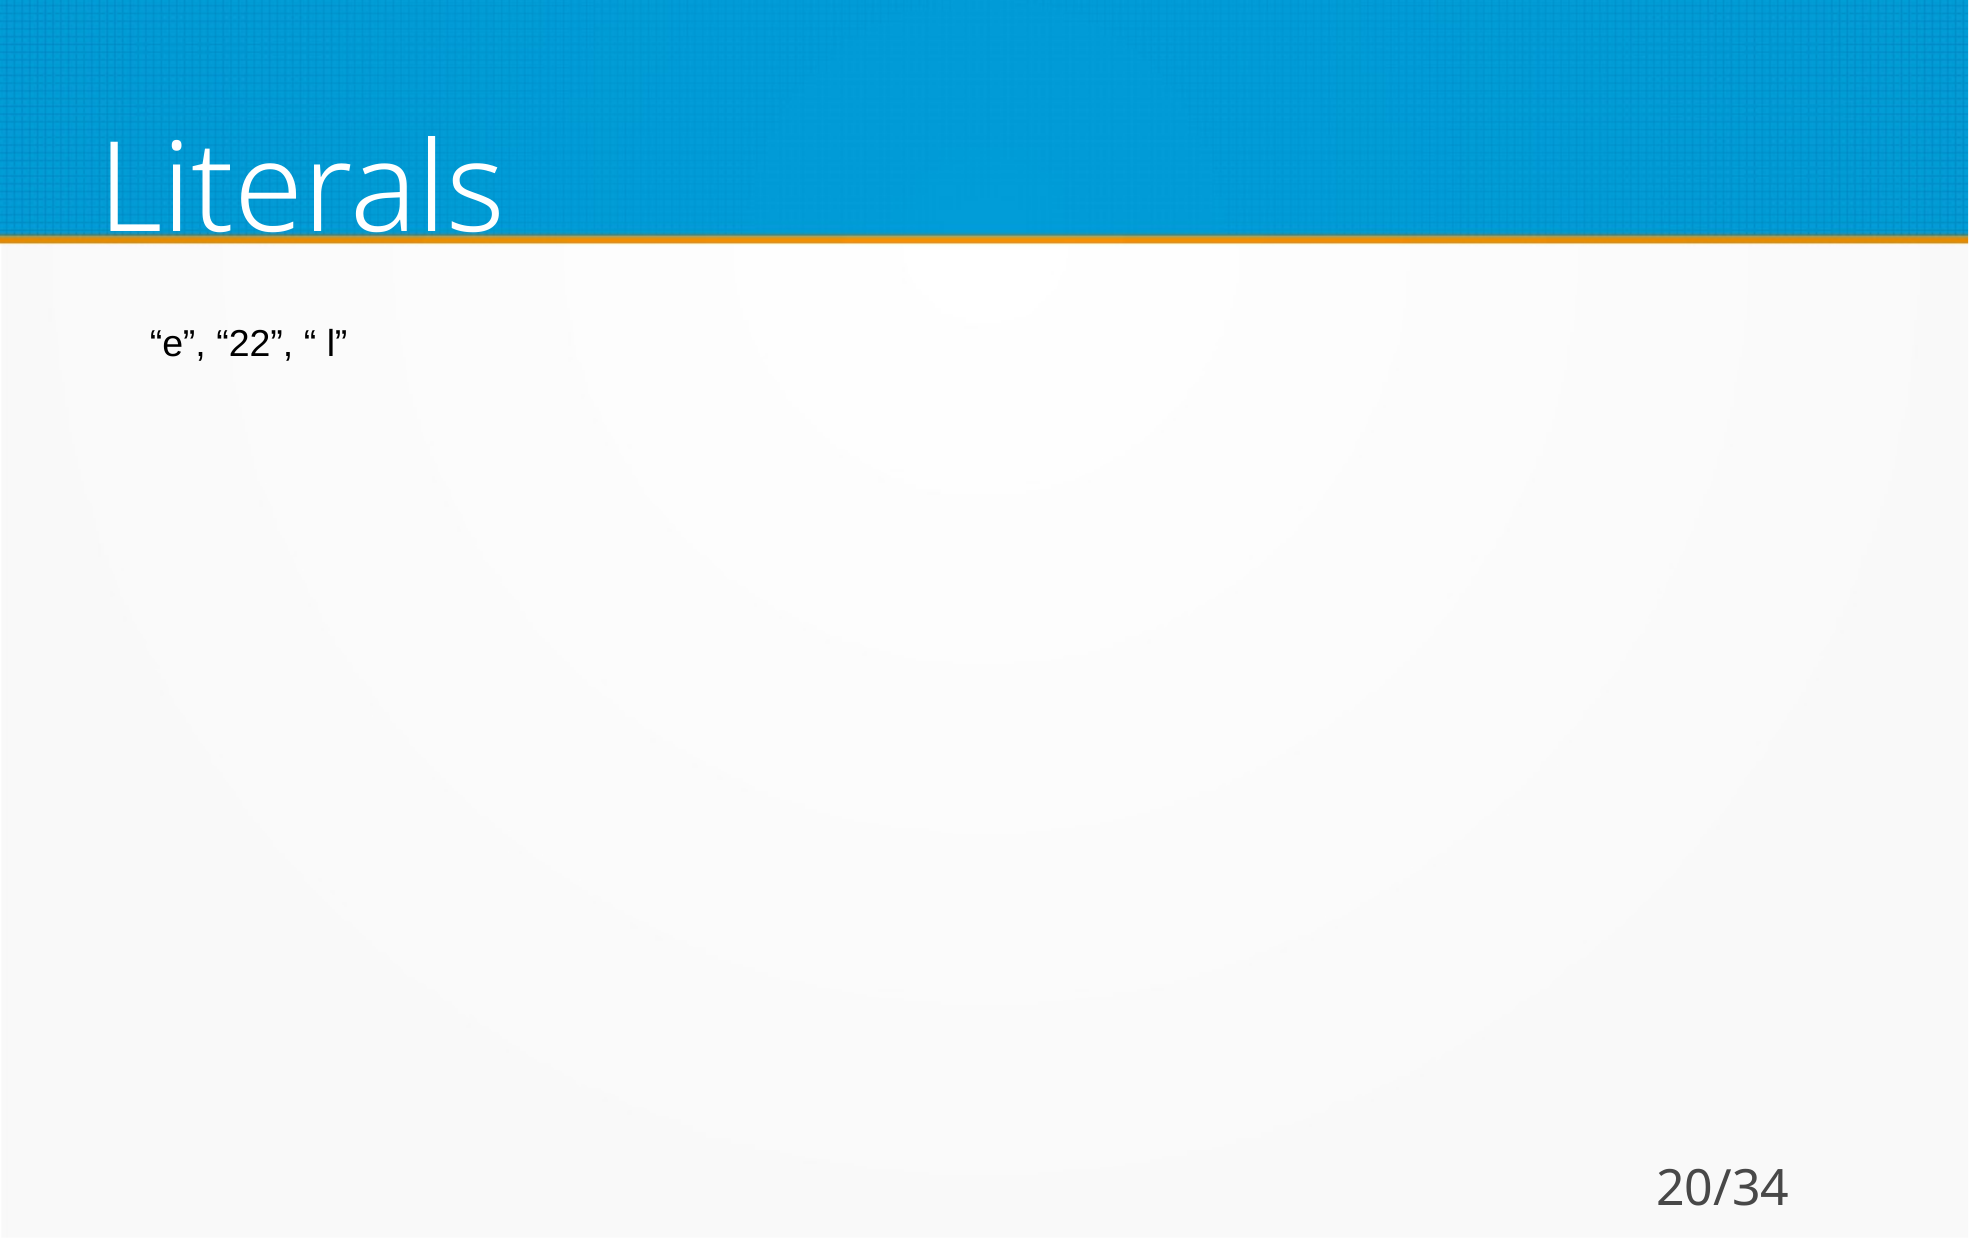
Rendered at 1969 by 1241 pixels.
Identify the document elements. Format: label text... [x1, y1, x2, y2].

picture [0, 233, 1969, 1241]
title Literals [98, 49, 1870, 257]
text_box “e”, “22”, “ l” [135, 315, 856, 372]
